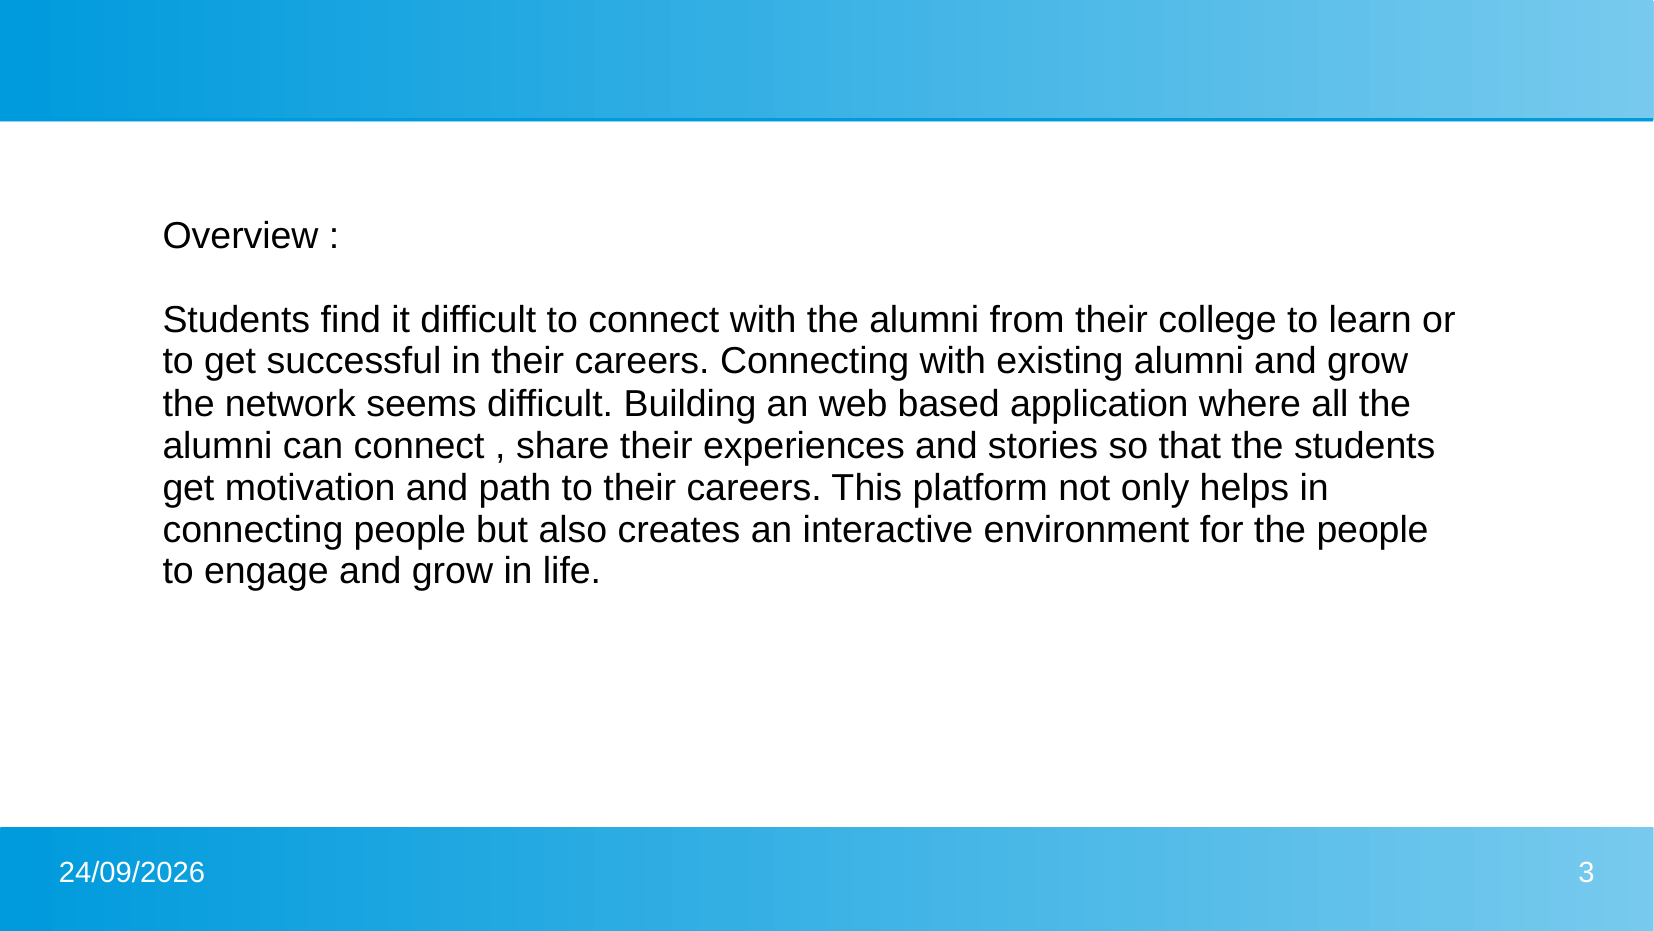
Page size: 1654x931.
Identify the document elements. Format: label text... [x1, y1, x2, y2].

text_box Overview : Students find it difficult to connect with the alumni from their college to learn or to get successful in their careers. Connecting with existing alumni and grow the network seems difficult. Building an web based application where all the alumni can connect , share their experiences and stories so that the students get motivation and path to their careers. This platform not only helps in connecting people but also creates an interactive environment for the people to engage and grow in life. [147, 206, 1477, 739]
